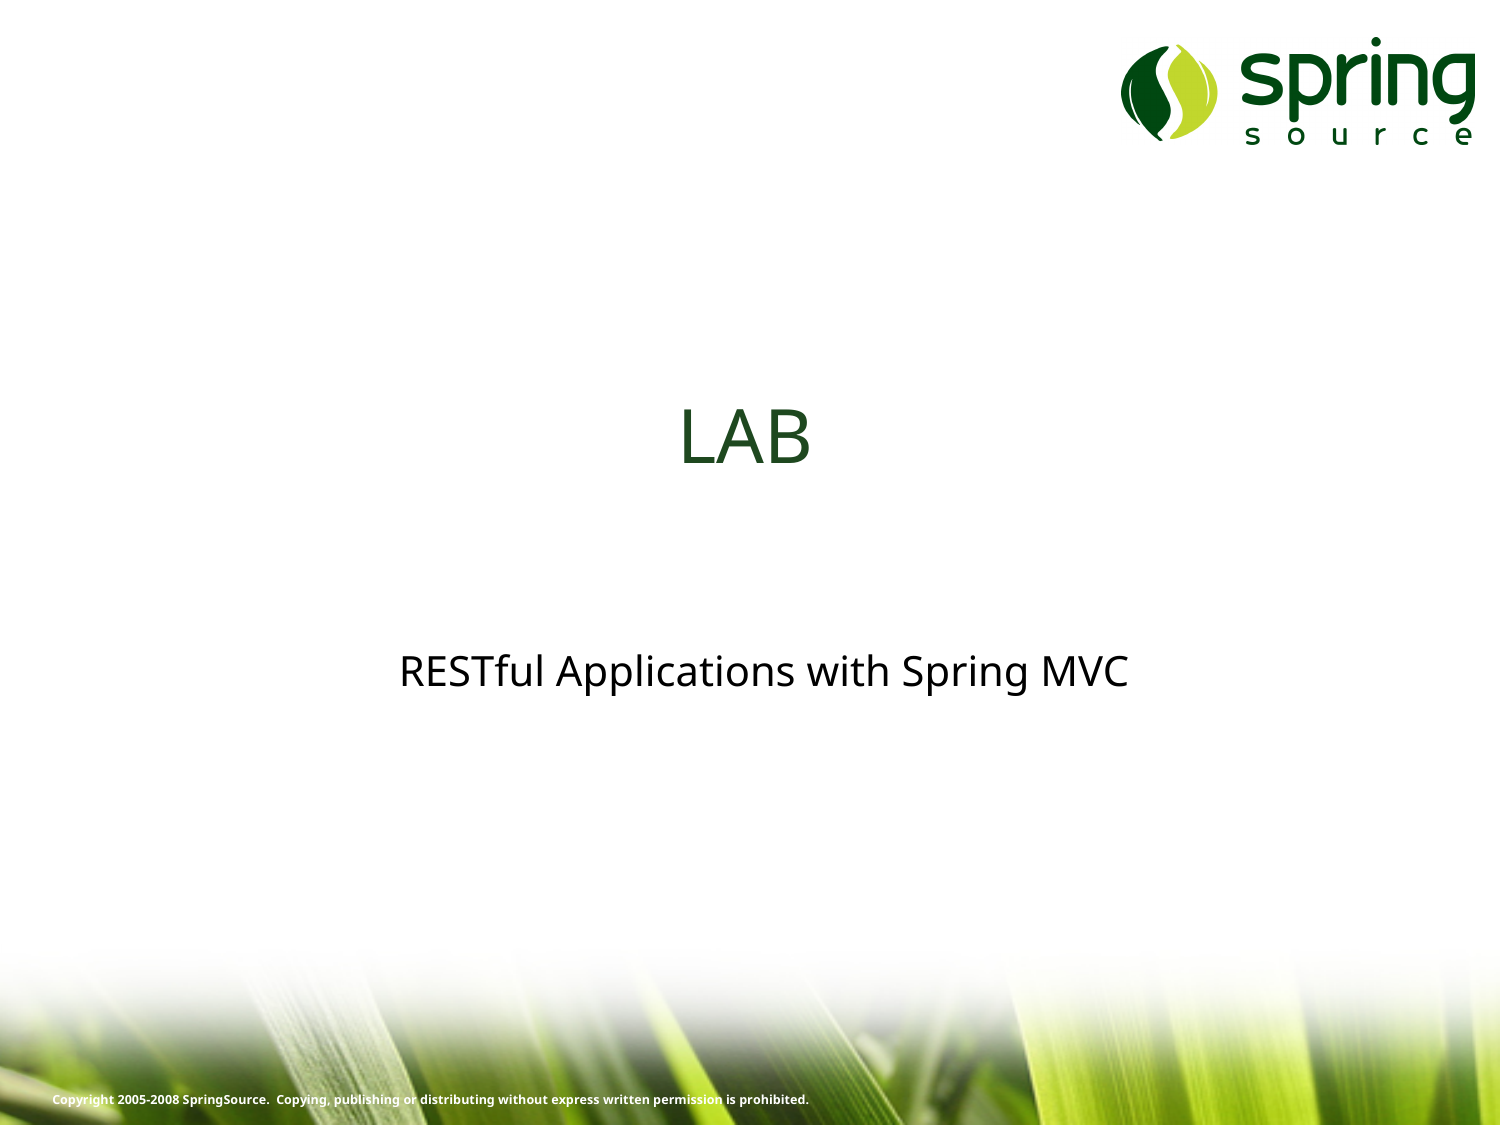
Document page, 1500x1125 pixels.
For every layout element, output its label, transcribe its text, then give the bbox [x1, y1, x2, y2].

picture [0, 944, 1500, 1125]
title LAB [107, 340, 1383, 529]
subtitle RESTful Applications with Spring MVC [96, 499, 1358, 788]
picture [1121, 37, 1475, 145]
